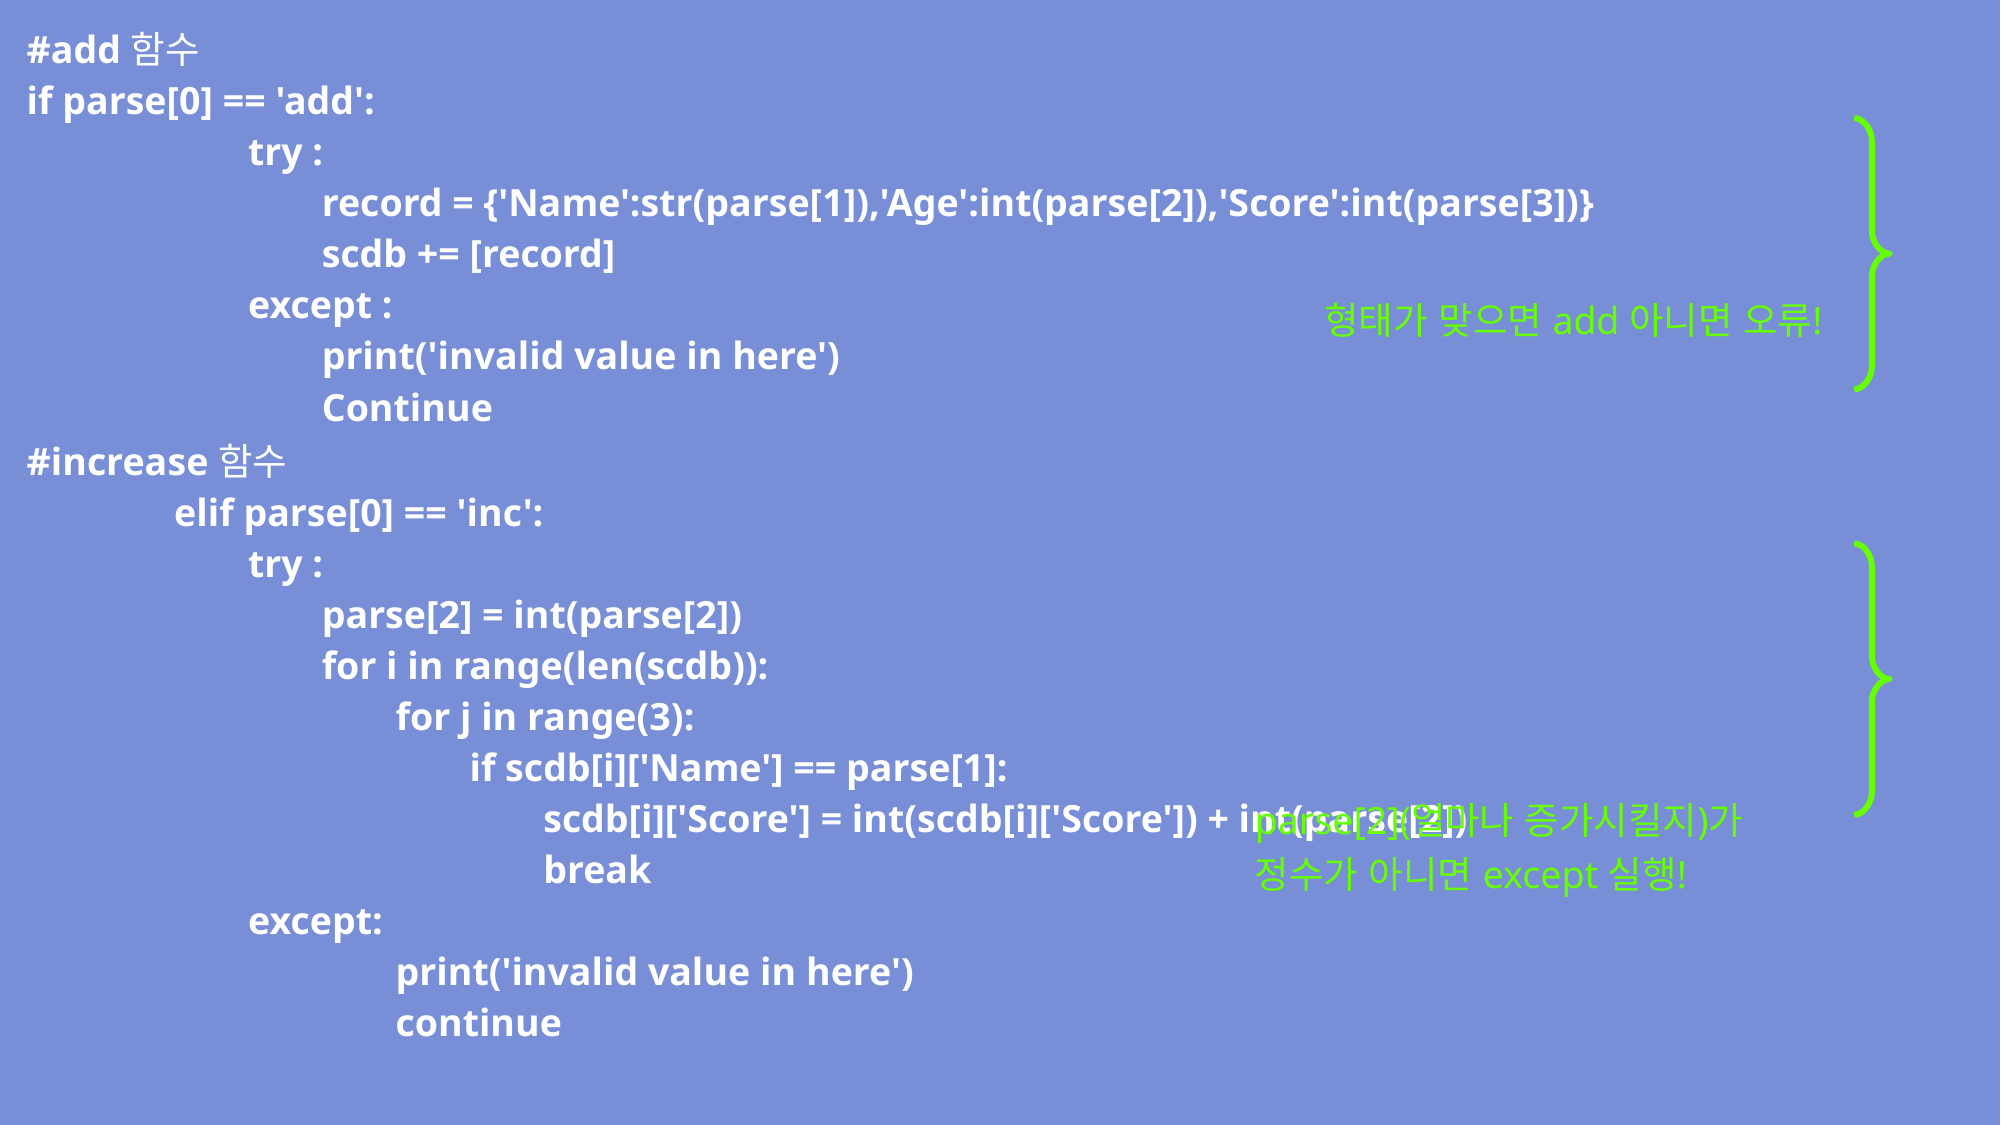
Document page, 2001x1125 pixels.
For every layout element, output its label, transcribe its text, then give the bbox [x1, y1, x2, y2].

text_box 형태가 맞으면 add 아니면 오류! [1309, 283, 1914, 410]
text_box #add 함수 if parse[0] == 'add': try : record = {'Name':str(parse[1]),'Age':int(parse[2]),'Score':int(parse[3])} scdb += [record] except : print('invalid value in here') Continue #increase 함수 elif parse[0] == 'inc': try : parse[2] = int(parse[2]) for i in range(len(scdb)): for j in range(3): if scdb[i]['Name'] == parse[1]: scdb[i]['Score'] = int(scdb[i]['Score']) + int(parse[2]) break except: print('invalid value in here') continue [11, 12, 1949, 923]
text_box parse[2](얼마나 증가시킬지)가 정수가 아니면 except 실행! [1240, 783, 1844, 917]
